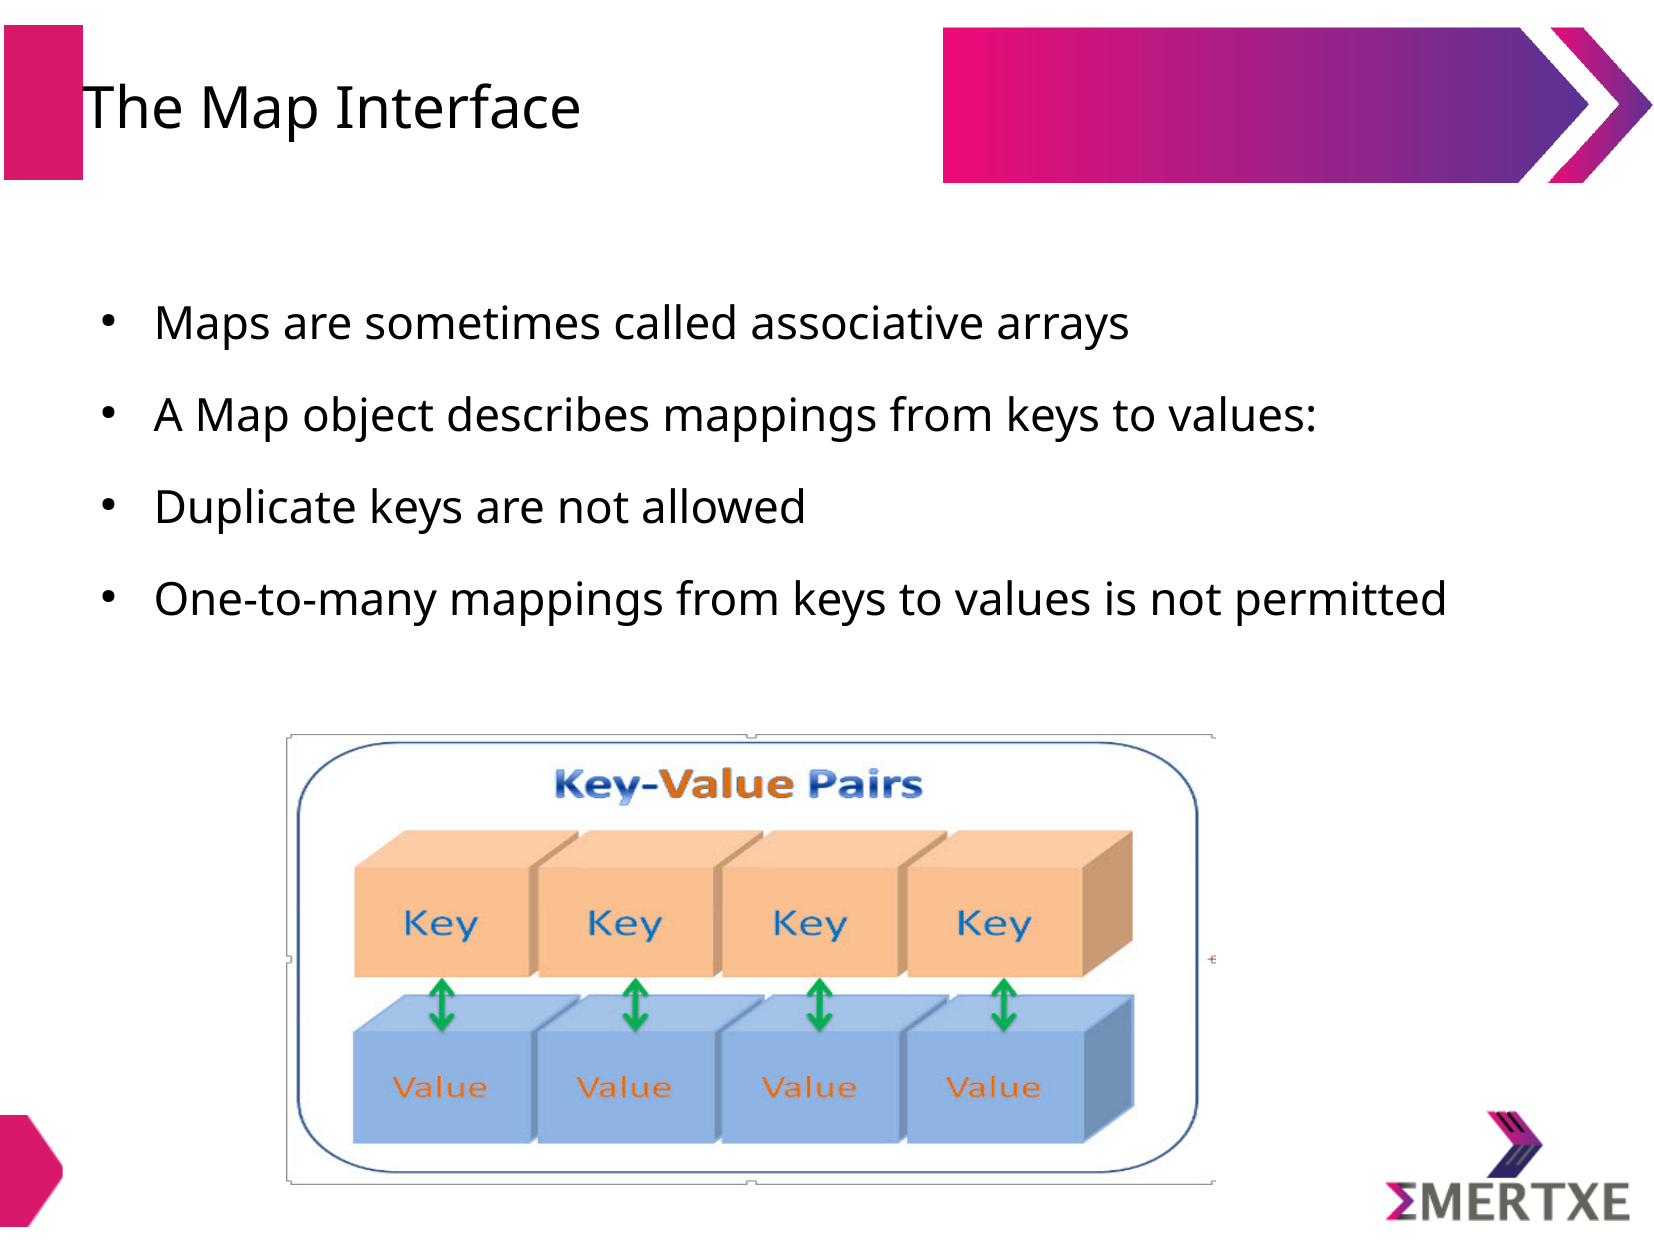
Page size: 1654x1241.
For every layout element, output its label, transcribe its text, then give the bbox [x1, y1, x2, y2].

picture [1385, 1107, 1631, 1221]
picture [286, 734, 1216, 1186]
picture [1571, 27, 1653, 183]
title The Map Interface [82, 2, 1571, 210]
list Maps are sometimes called associative arrays A Map object describes mappings from keys to values: Duplicate keys are not allowed One-to-many mappings from keys to values is not permitted [82, 290, 1571, 1010]
